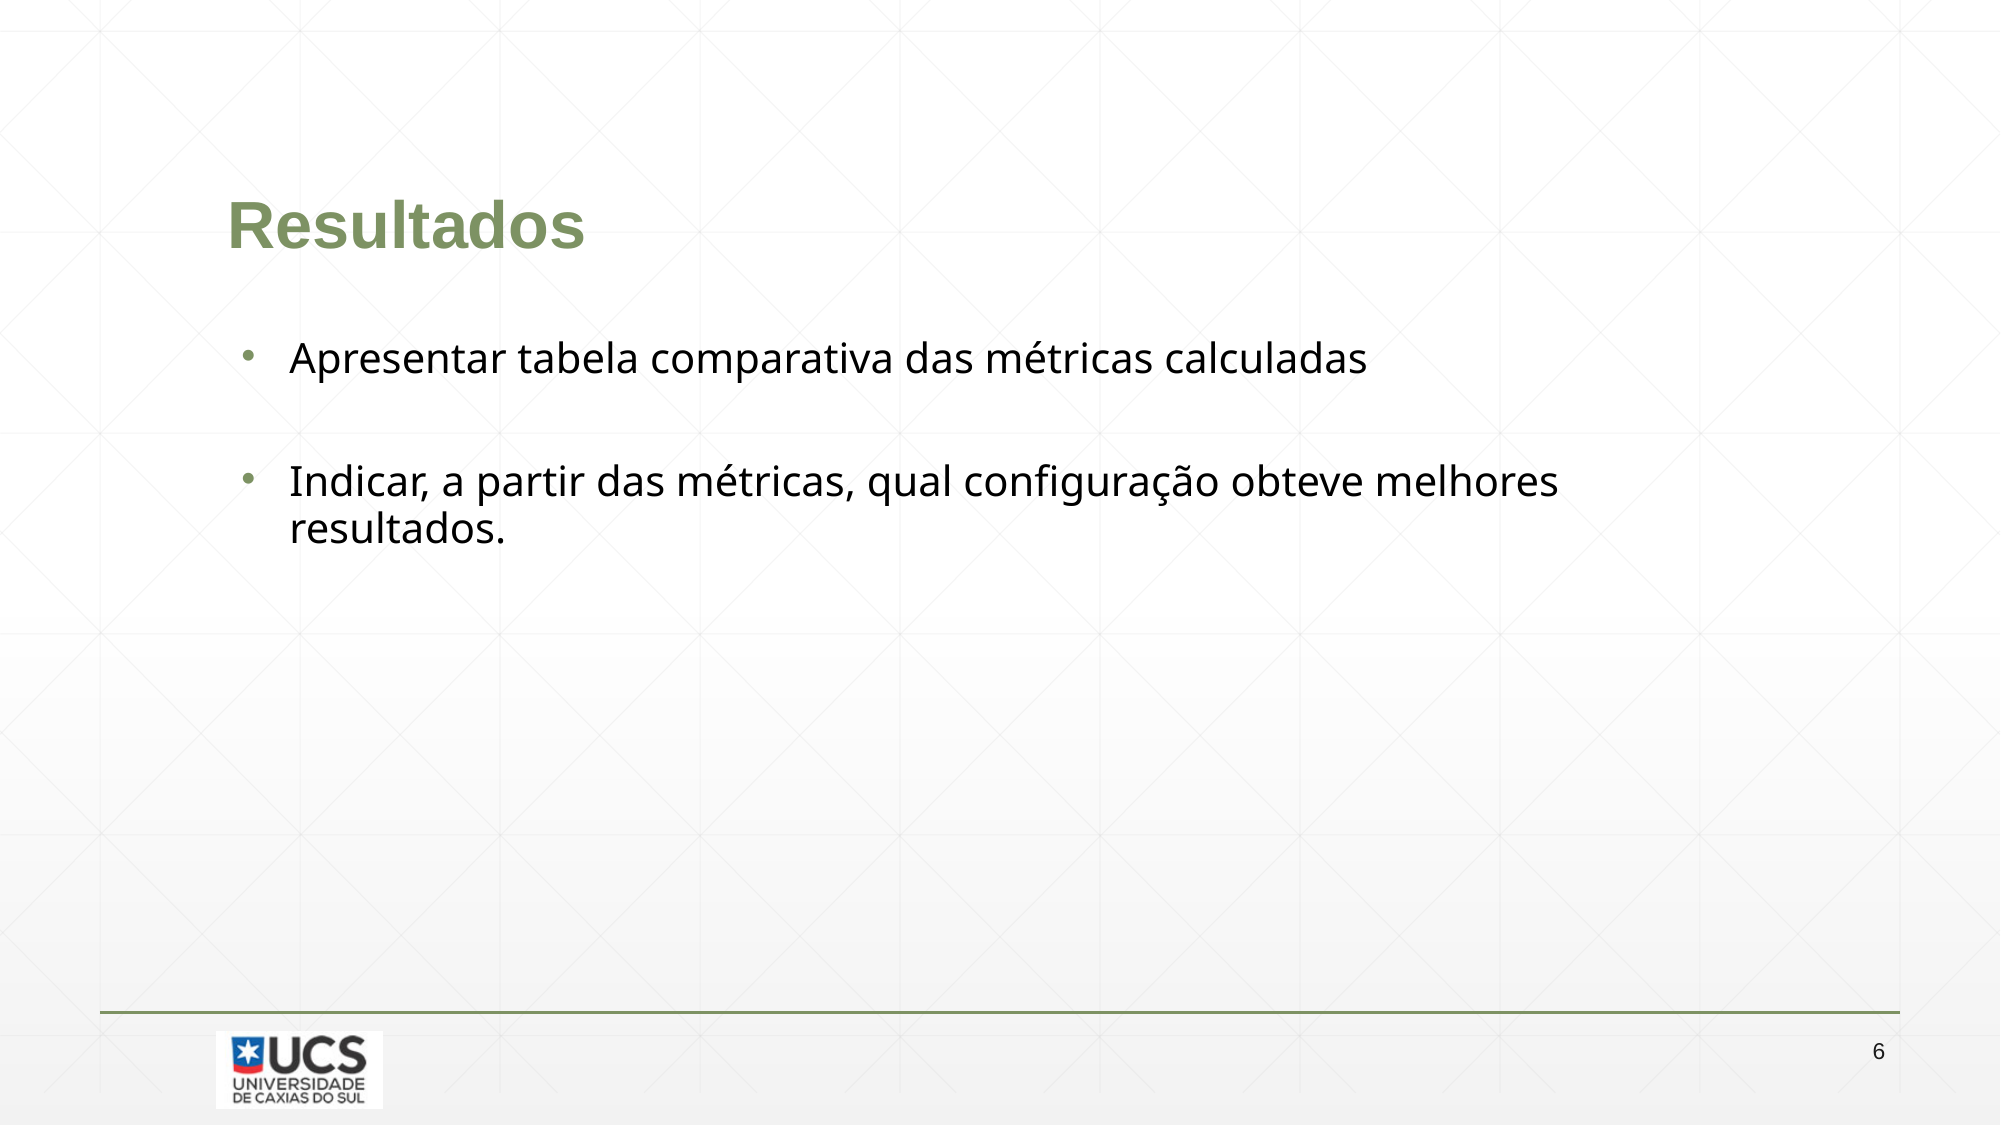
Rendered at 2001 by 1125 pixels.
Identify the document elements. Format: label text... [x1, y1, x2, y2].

title Resultados [212, 82, 1788, 271]
list Apresentar tabela comparativa das métricas calculadas Indicar, a partir das métricas, qual configuração obteve melhores resultados. [212, 324, 1788, 950]
picture [216, 1031, 383, 1109]
